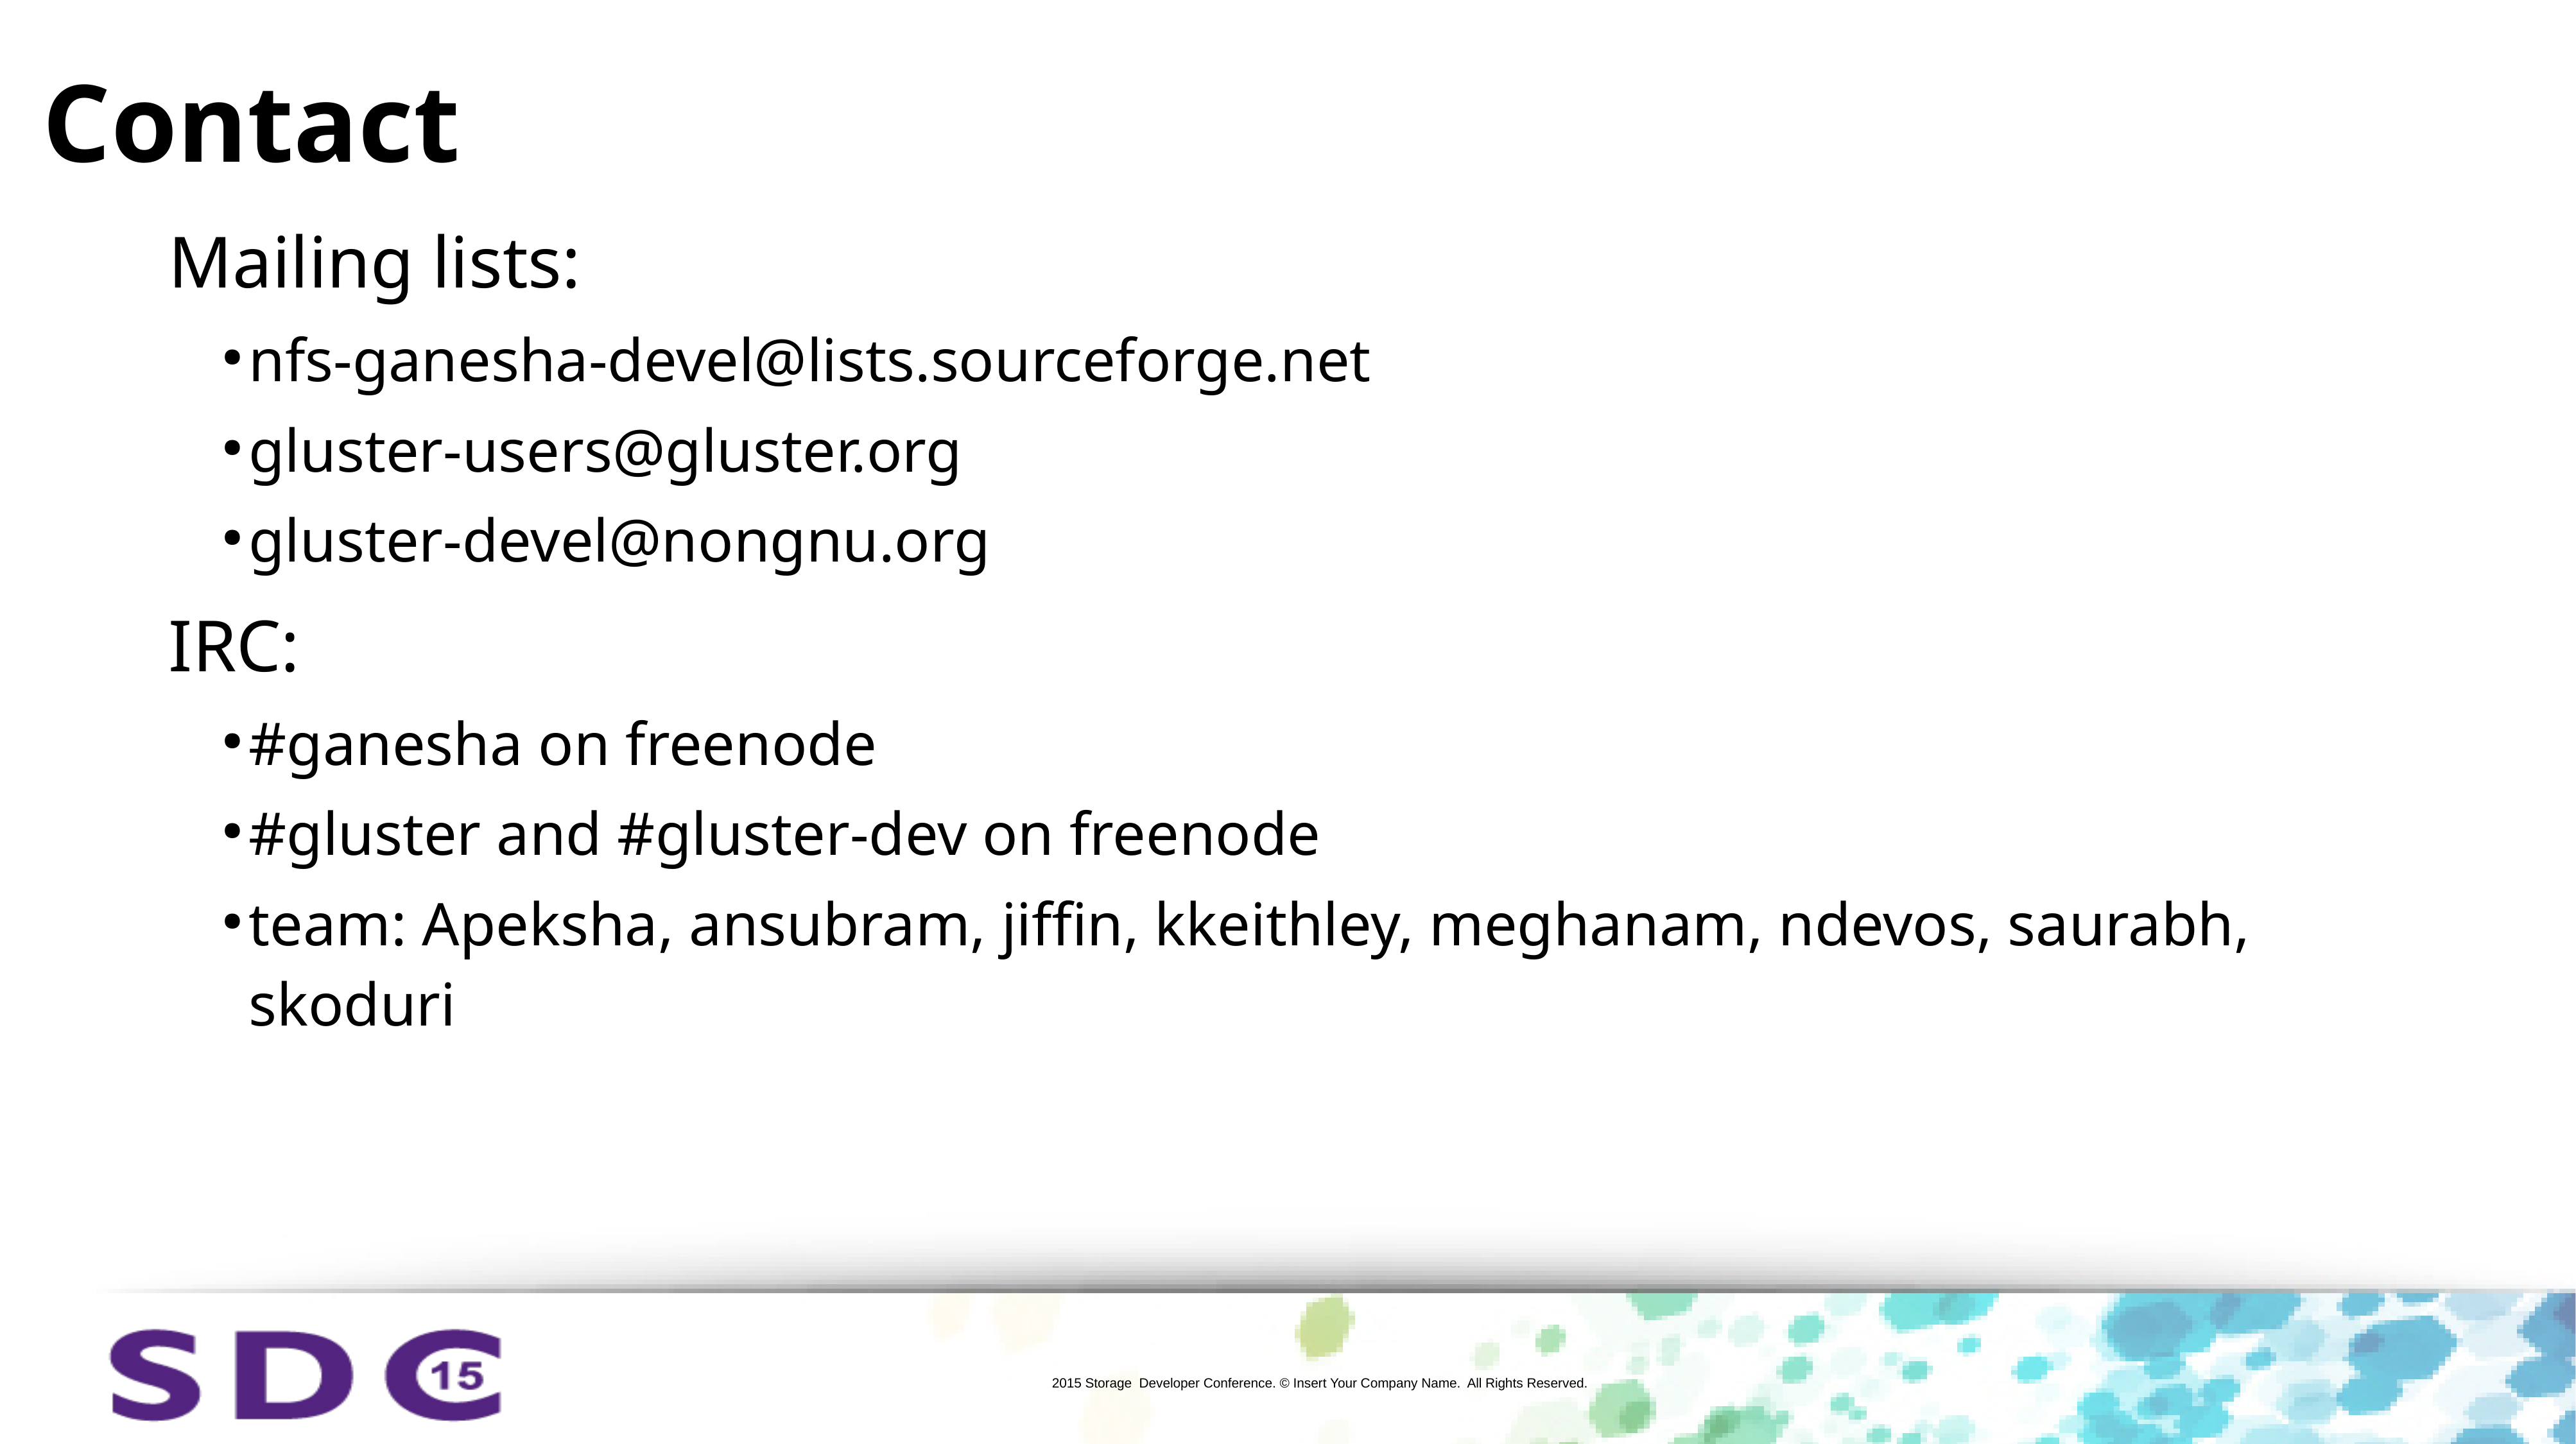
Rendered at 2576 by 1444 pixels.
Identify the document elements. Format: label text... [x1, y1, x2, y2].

picture [0, 994, 2576, 1444]
title Contact [42, 0, 2361, 241]
list Mailing lists: nfs-ganesha-devel@lists.sourceforge.net gluster-users@gluster.org gluster-devel@nongnu.org IRC: #ganesha on freenode #gluster and #gluster-dev on freenode team: Apeksha, ansubram, jiffin, kkeithley, meghanam, ndevos, saurabh, skoduri [128, 212, 2447, 1051]
